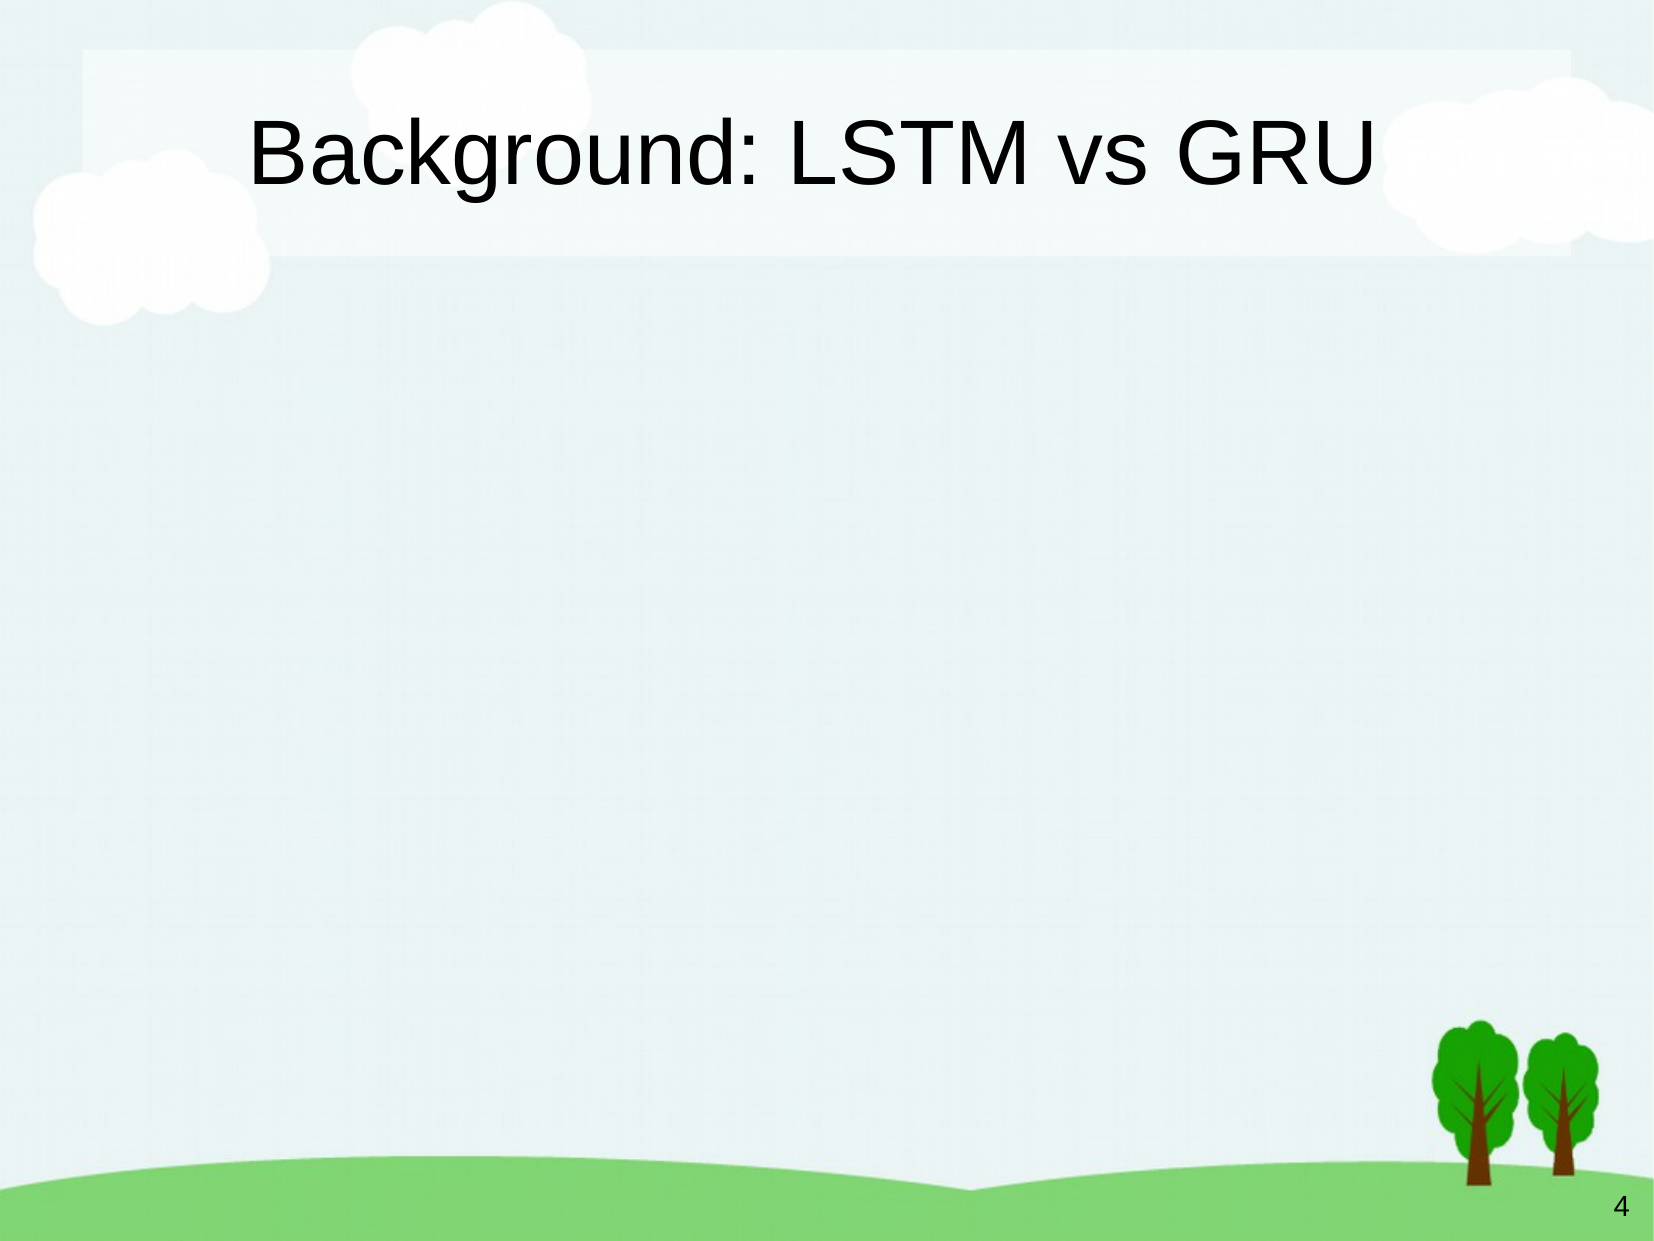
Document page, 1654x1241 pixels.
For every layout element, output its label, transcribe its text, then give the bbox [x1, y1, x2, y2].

picture [0, 0, 1654, 1241]
title Background: LSTM vs GRU [82, 49, 1571, 257]
